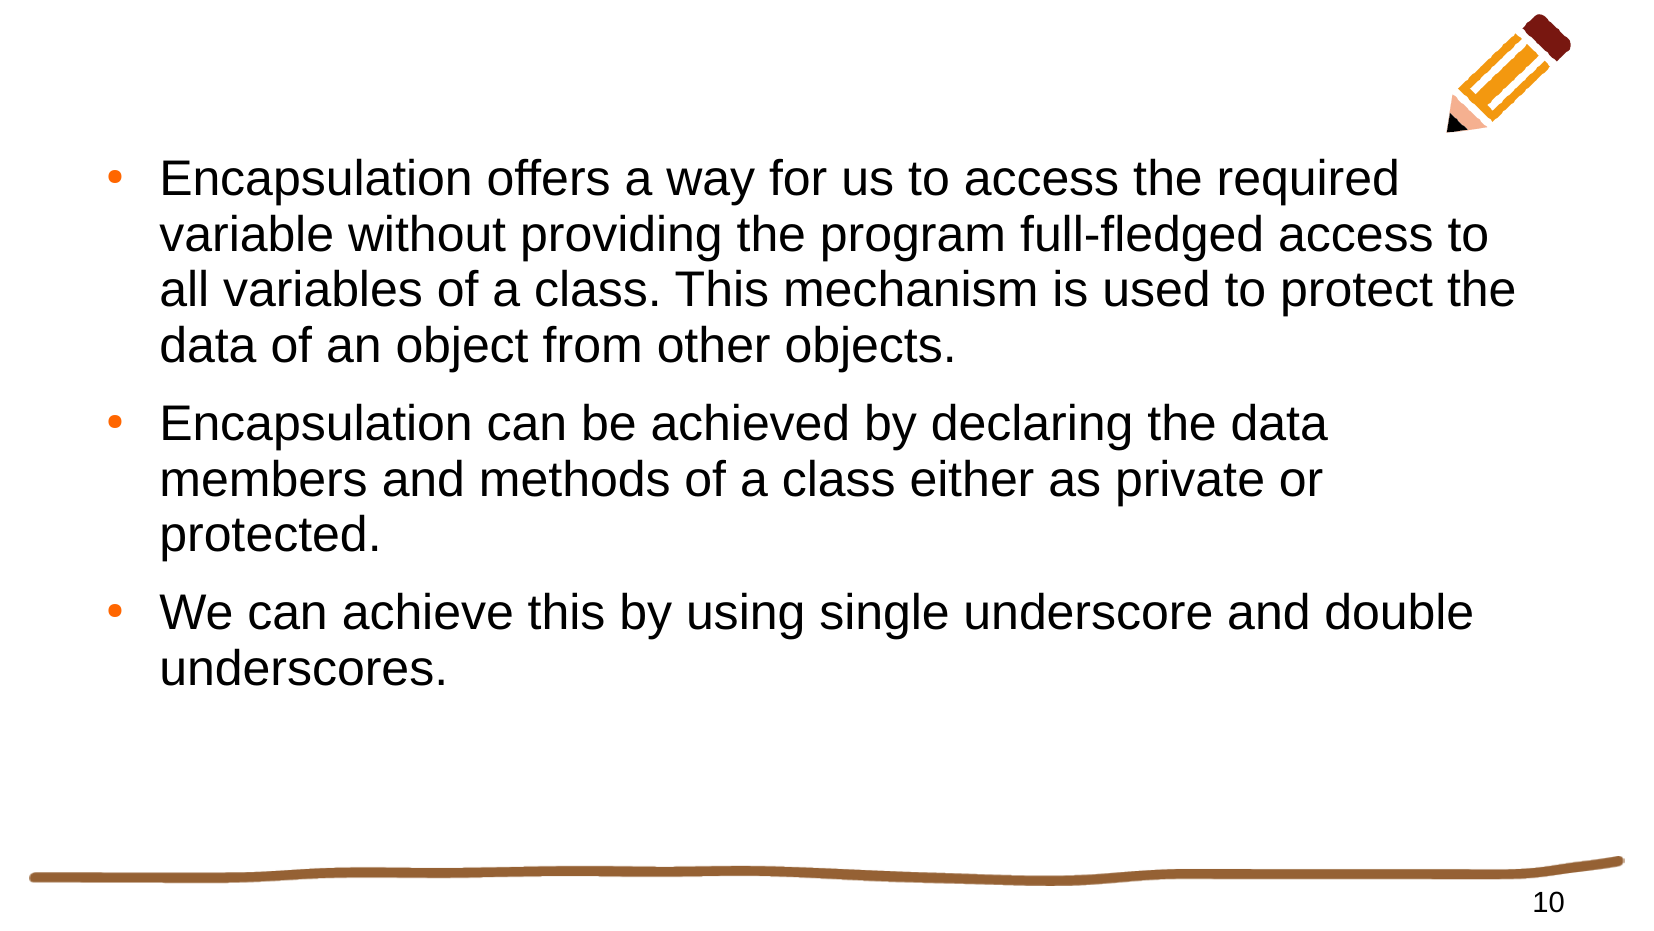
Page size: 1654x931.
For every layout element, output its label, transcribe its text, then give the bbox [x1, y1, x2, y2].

list Encapsulation offers a way for us to access the required variable without providing the program full-fledged access to all variables of a class. This mechanism is used to protect the data of an object from other objects. Encapsulation can be achieved by declaring the data members and methods of a class either as private or protected. We can achieve this by using single underscore and double underscores. [88, 150, 1538, 857]
picture [1446, 14, 1571, 133]
picture [29, 856, 1625, 886]
